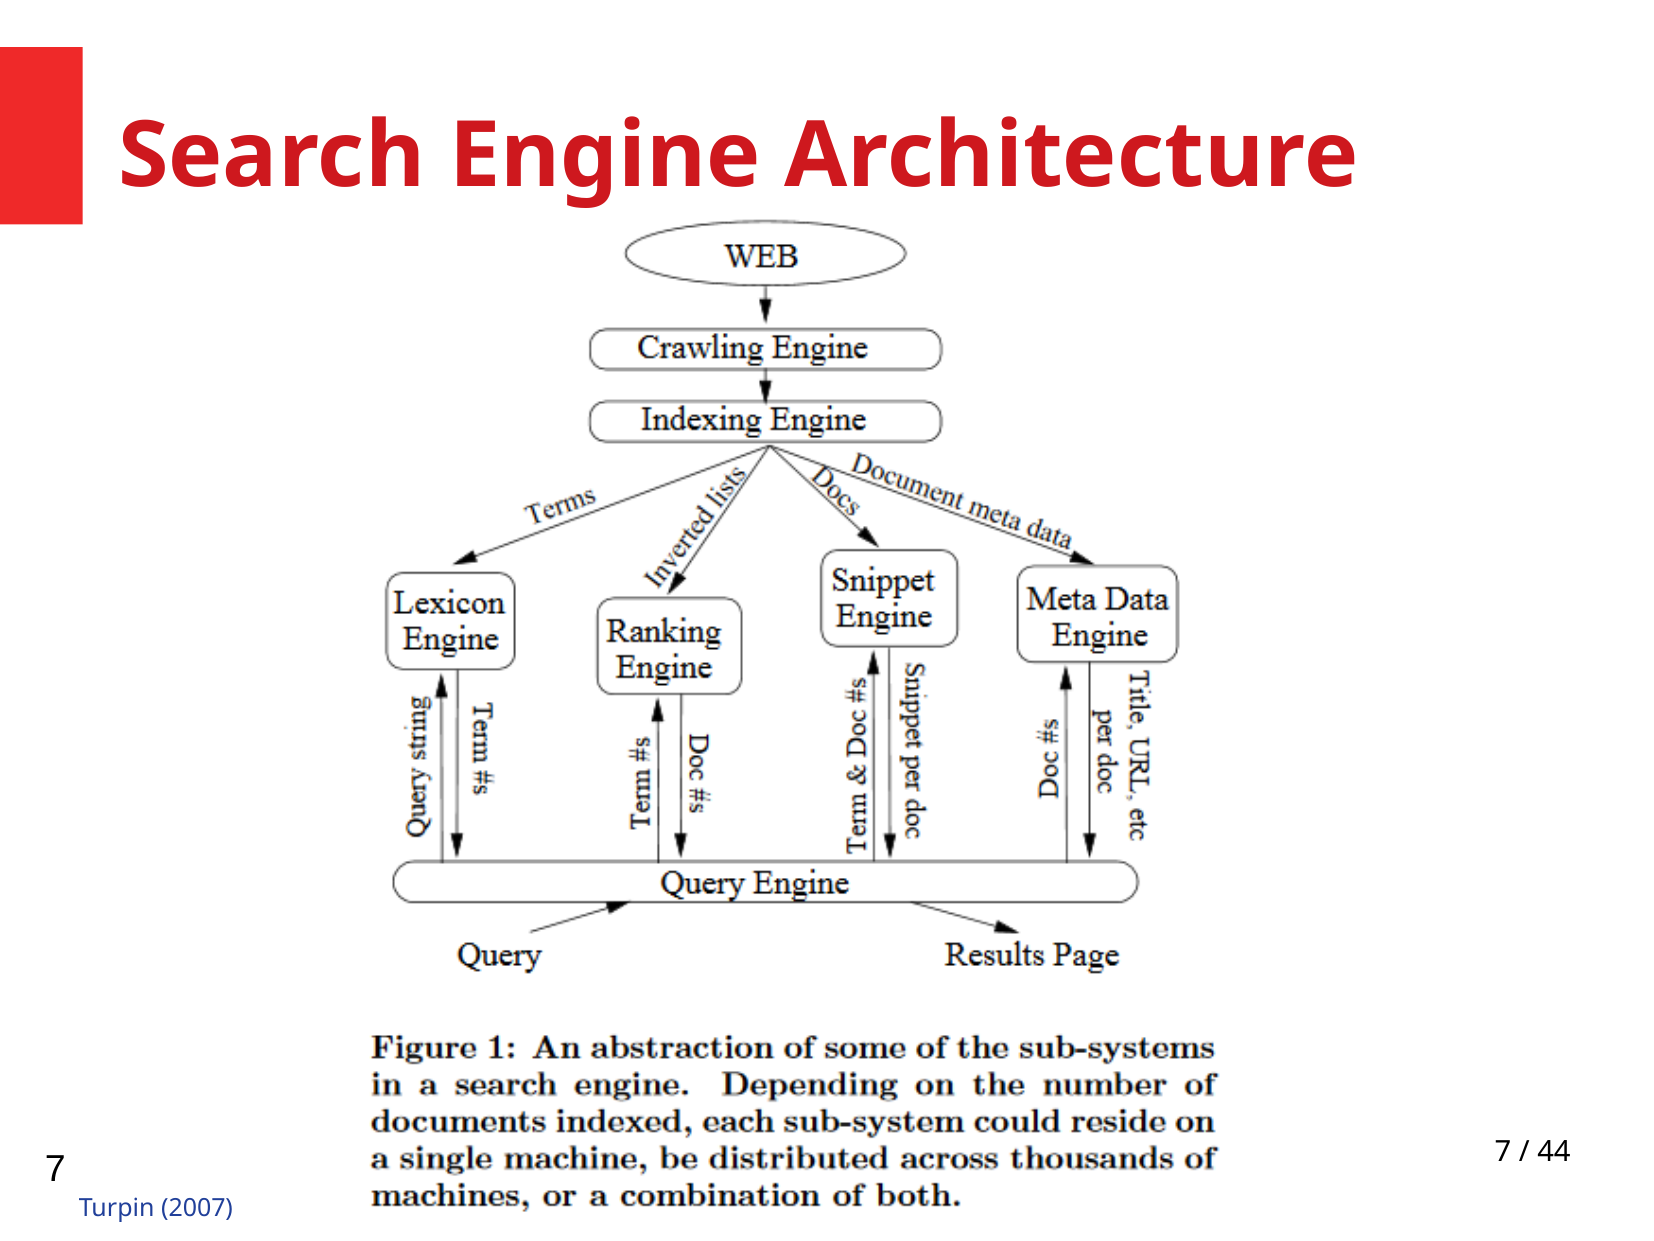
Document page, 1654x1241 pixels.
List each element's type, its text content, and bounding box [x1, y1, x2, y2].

text_box 7 [30, 1140, 76, 1197]
text_box Turpin (2007) [64, 1182, 335, 1227]
title Search Engine Architecture [118, 49, 1571, 257]
picture [342, 209, 1246, 1229]
